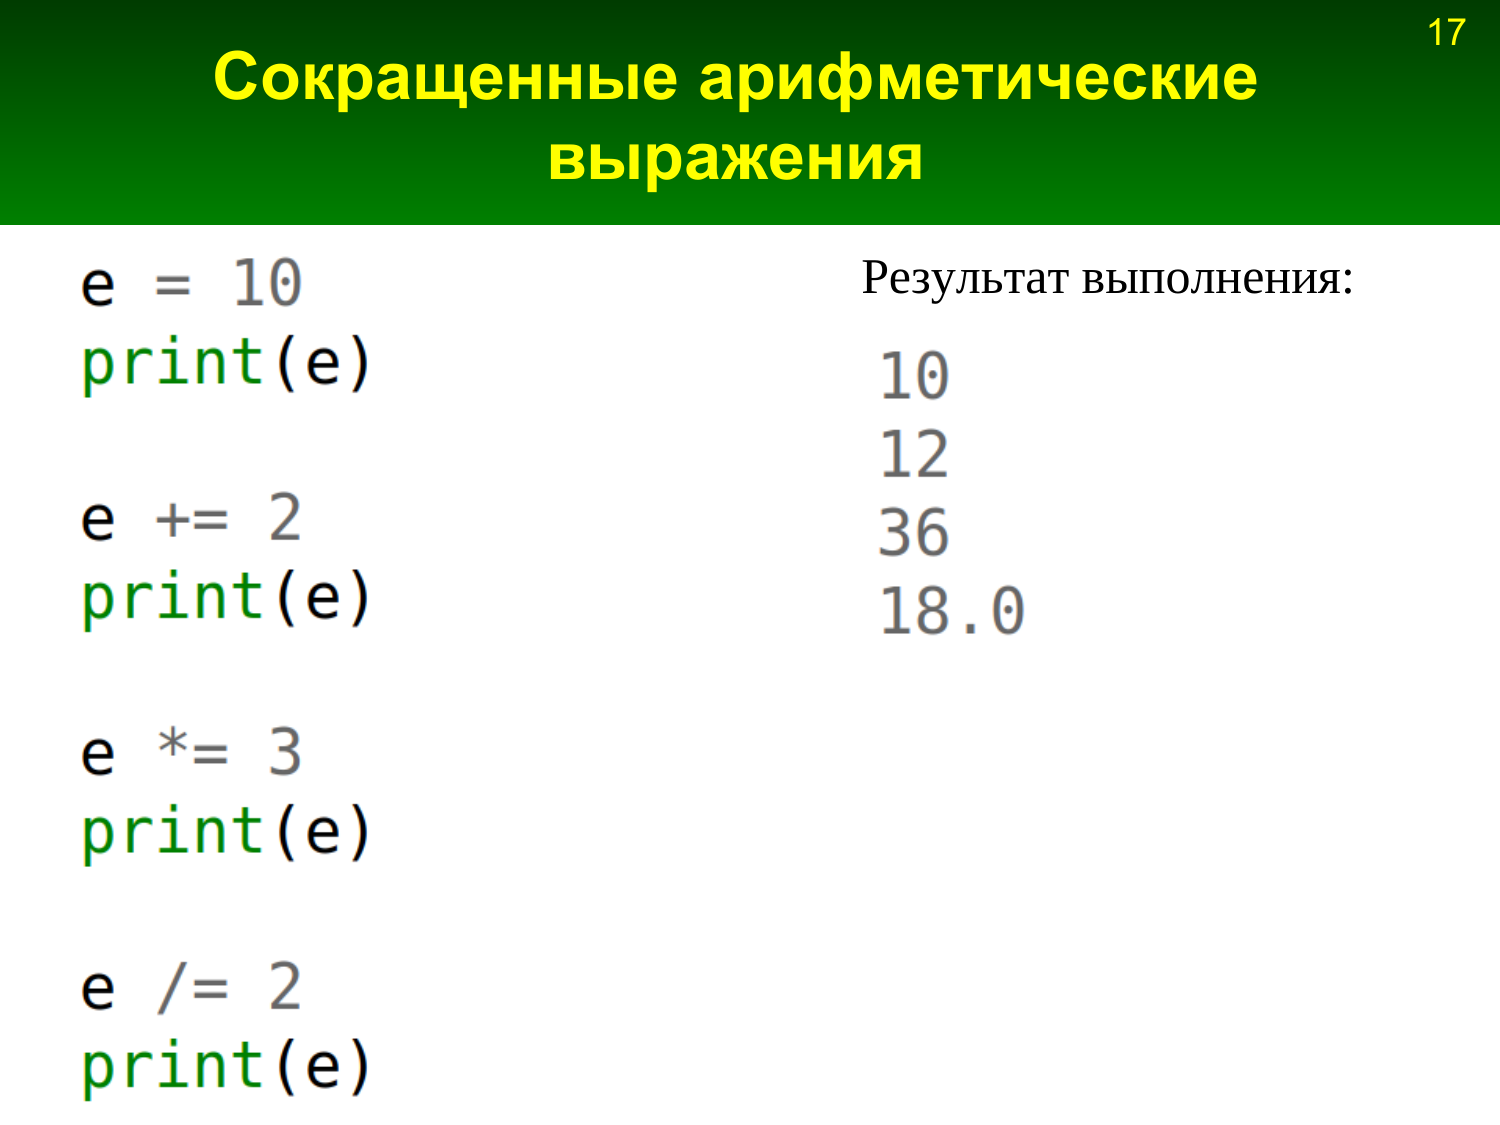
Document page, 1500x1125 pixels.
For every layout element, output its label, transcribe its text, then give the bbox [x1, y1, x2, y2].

picture [851, 322, 1040, 662]
picture [59, 243, 403, 1125]
text_box Результат выполнения: [861, 236, 1371, 312]
title Сокращенные арифметические выражения [47, 11, 1426, 215]
